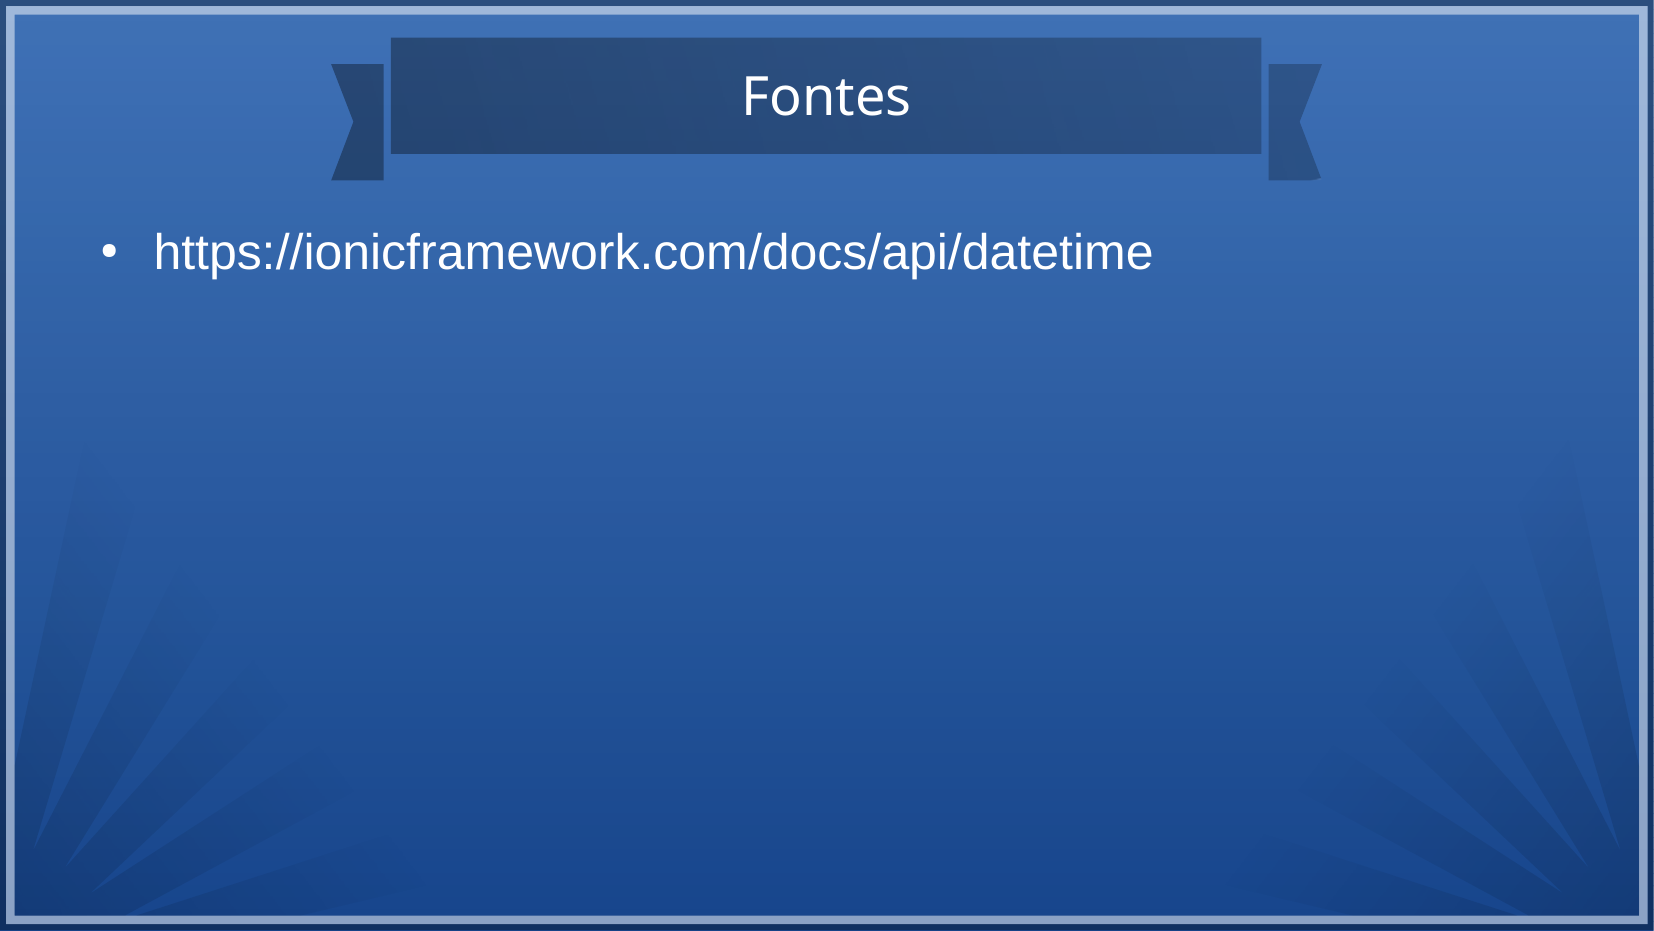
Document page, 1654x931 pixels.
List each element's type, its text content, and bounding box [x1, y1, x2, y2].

list https://ionicframework.com/docs/api/datetime [82, 224, 1571, 848]
title Fontes [389, 35, 1264, 154]
